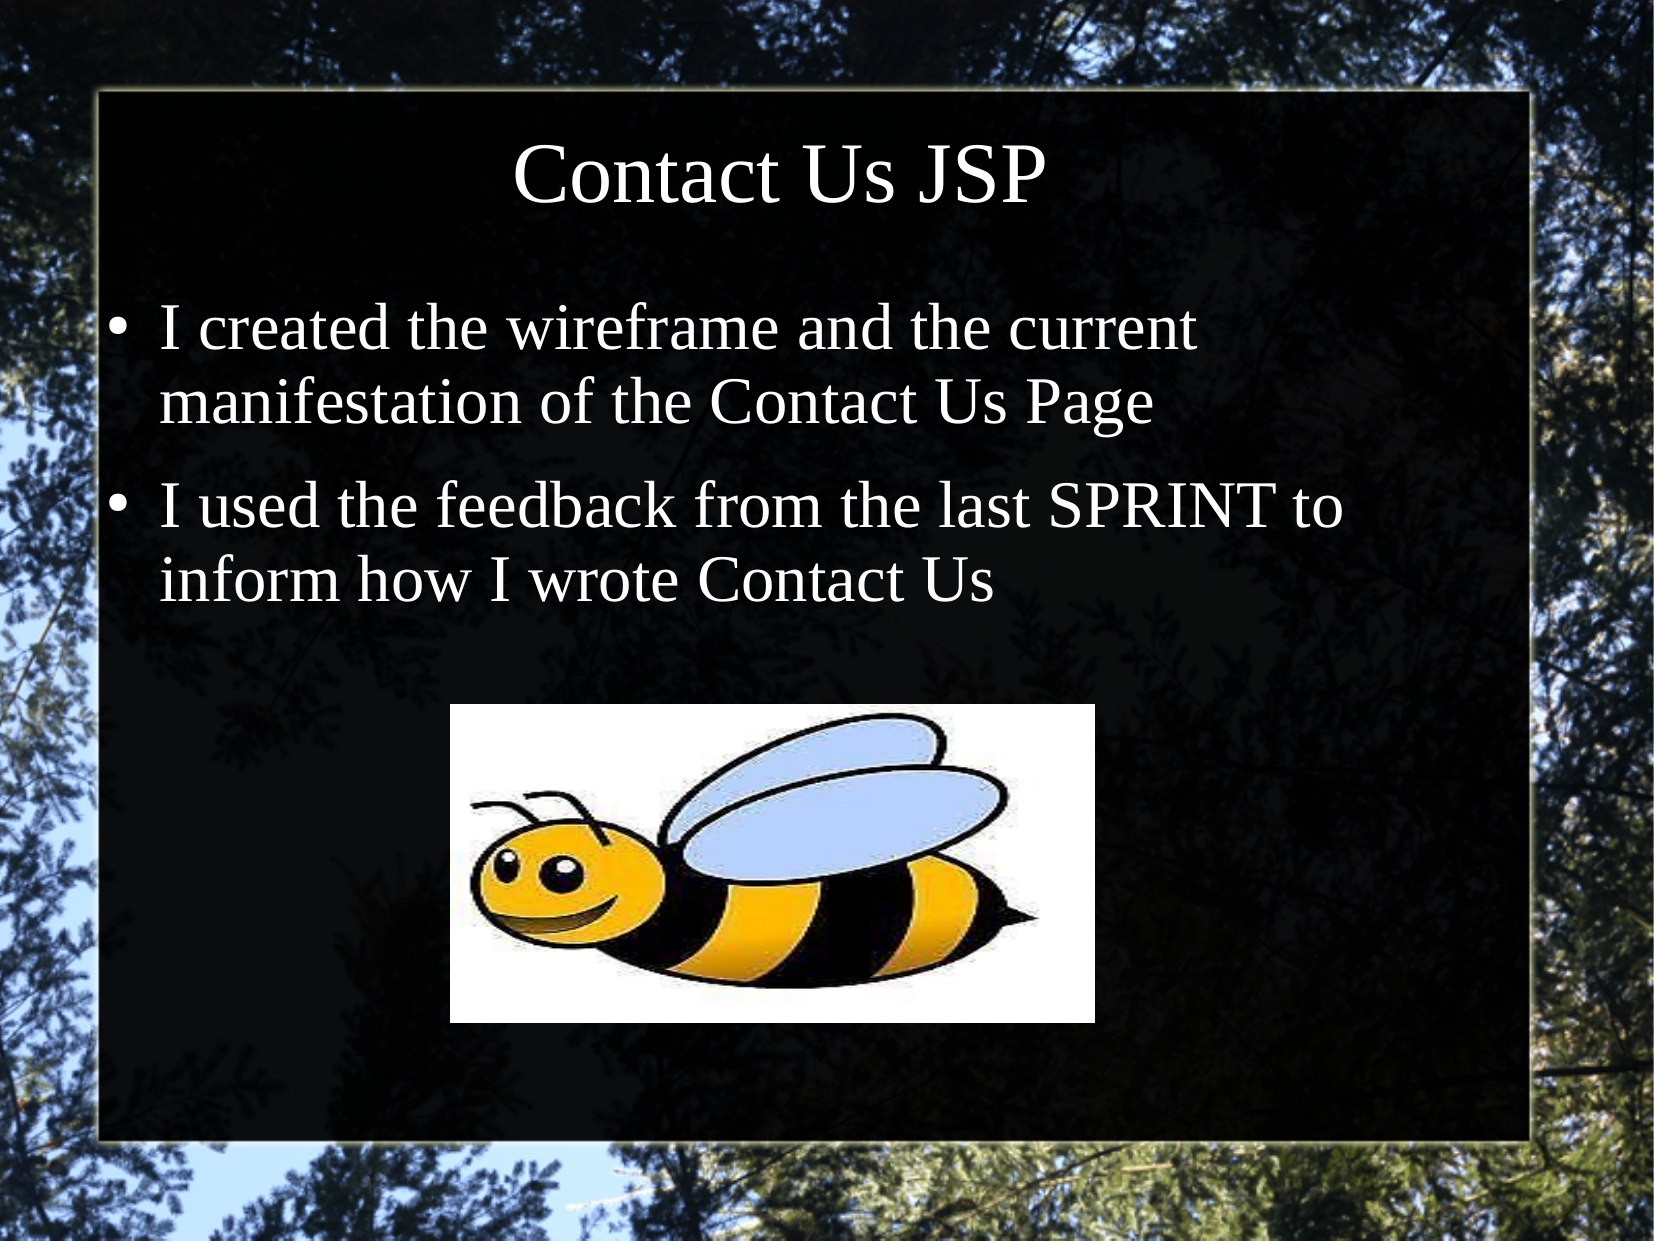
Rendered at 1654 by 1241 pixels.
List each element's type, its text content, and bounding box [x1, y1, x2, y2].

picture [0, 0, 1654, 1241]
title Contact Us JSP [88, 88, 1536, 257]
list I created the wireframe and the current manifestation of the Contact Us Page I used the feedback from the last SPRINT to inform how I wrote Contact Us [88, 290, 1536, 1123]
